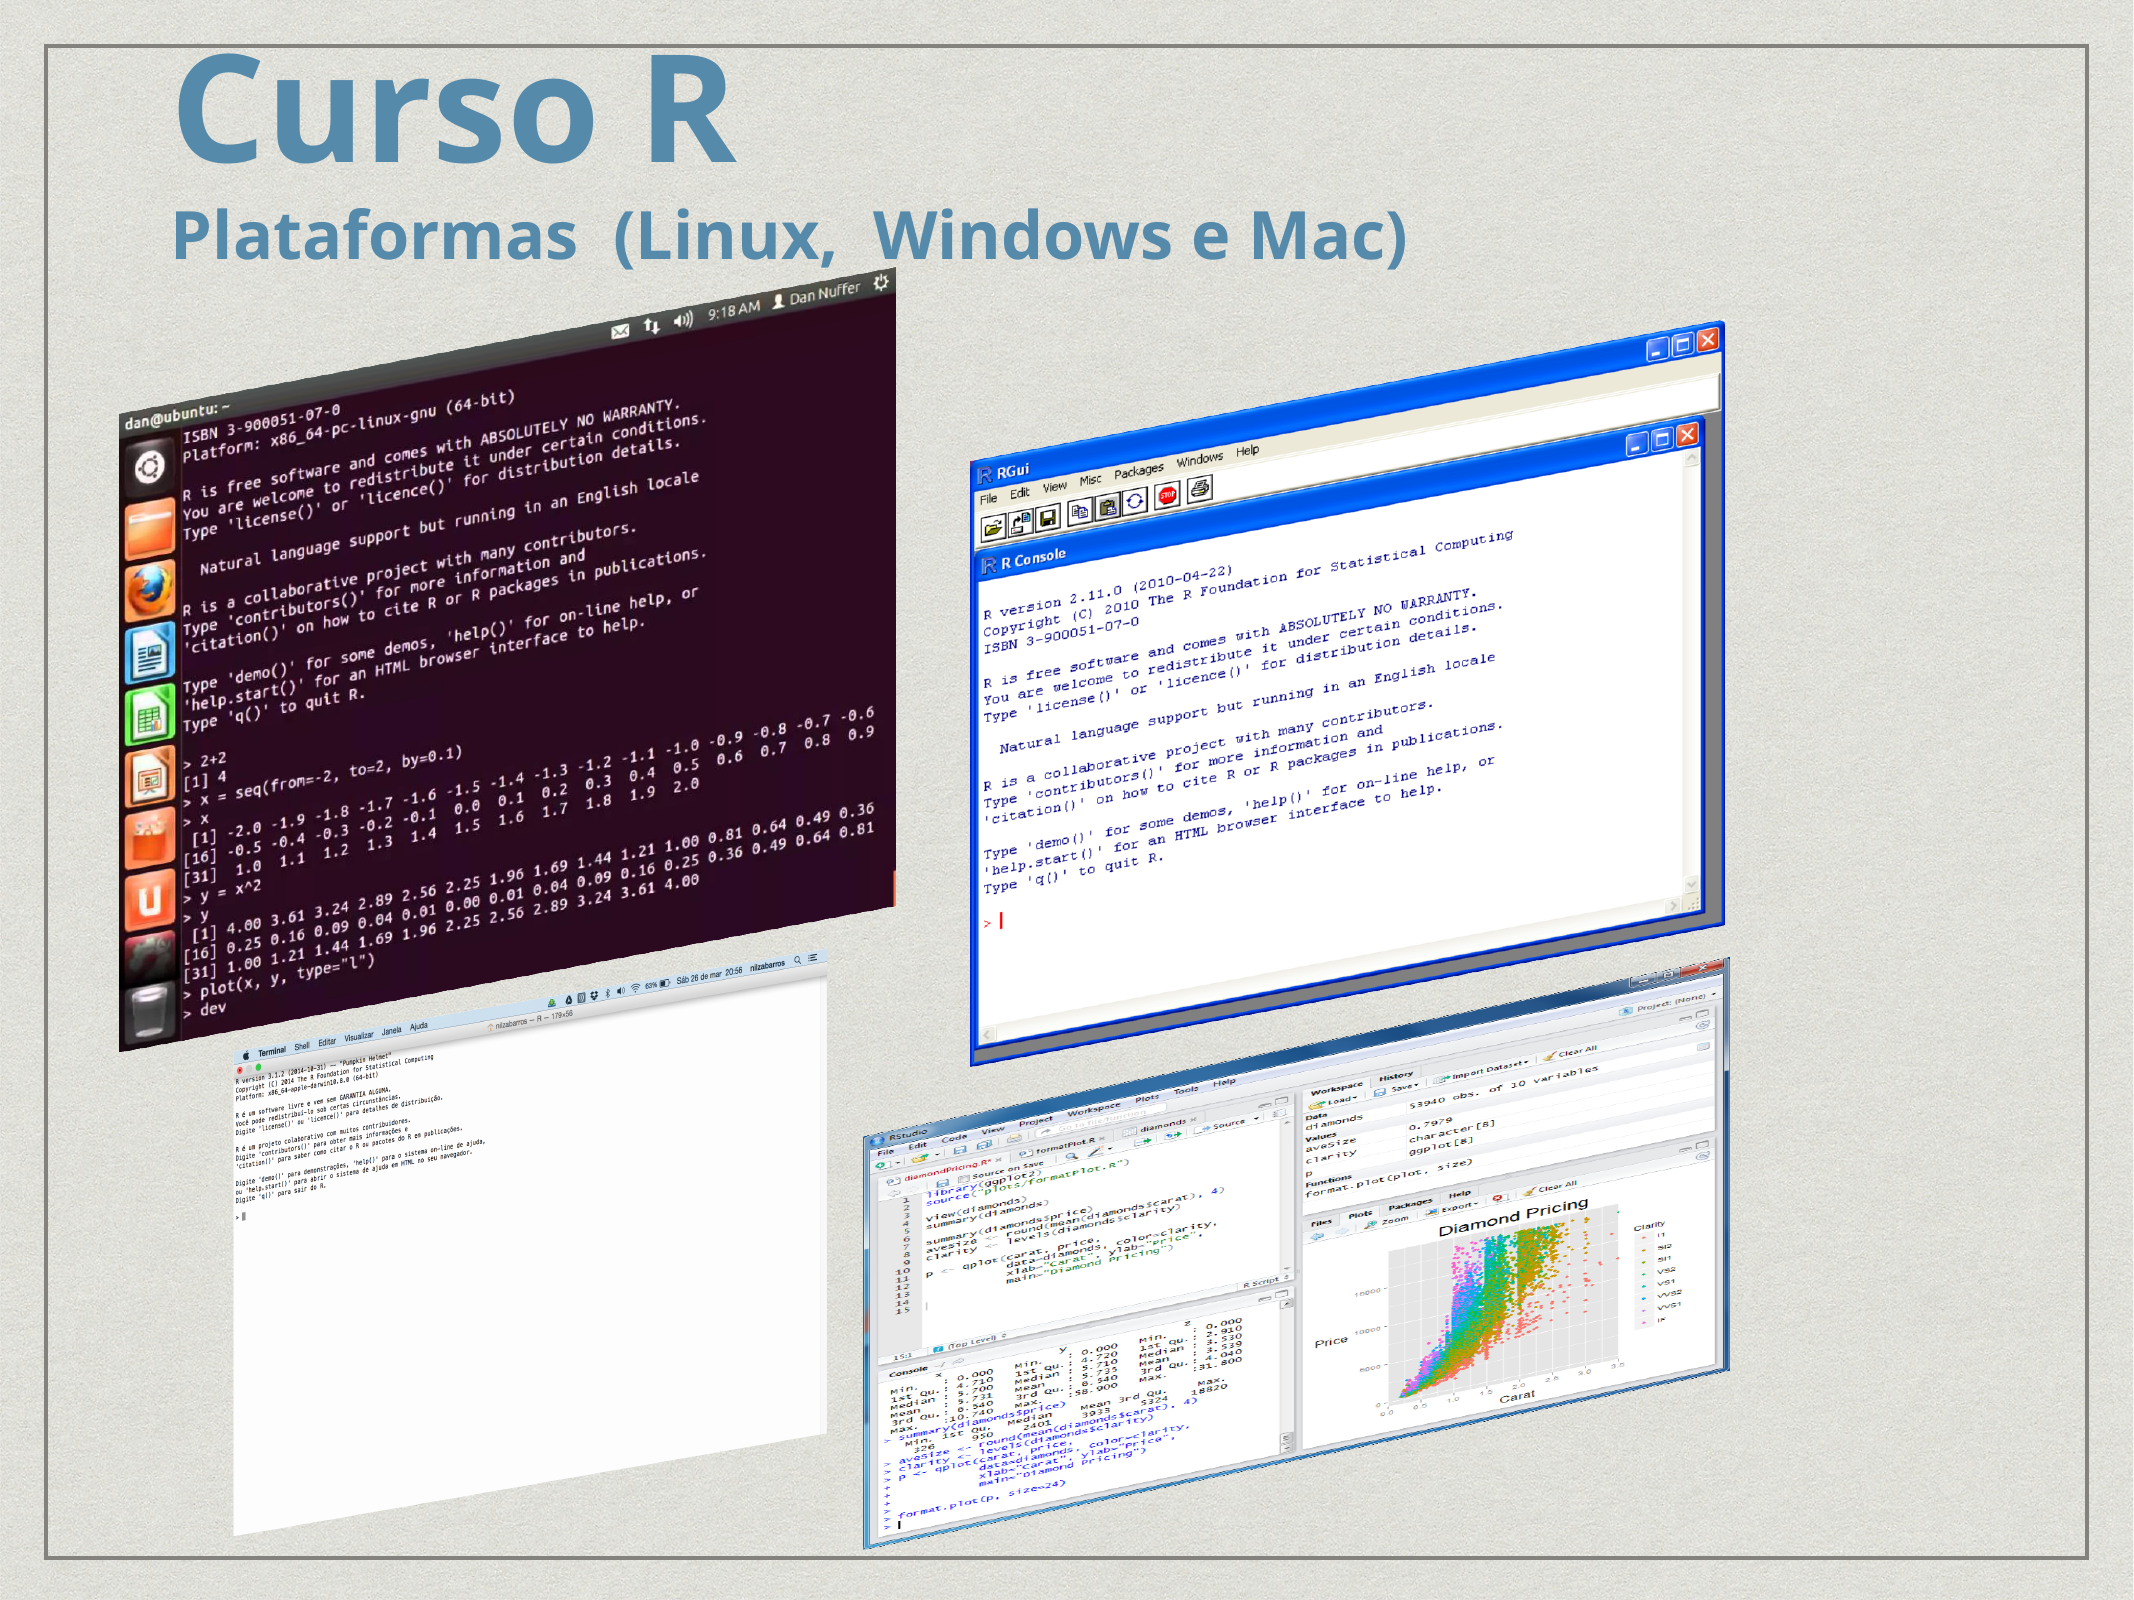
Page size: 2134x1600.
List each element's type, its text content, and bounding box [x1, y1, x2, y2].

title Curso R Plataformas (Linux, Windows e Mac) [170, 0, 1963, 343]
picture [48, 48, 2085, 1556]
list [157, 401, 178, 405]
picture [0, 0, 2134, 1600]
list [157, 401, 1949, 1340]
